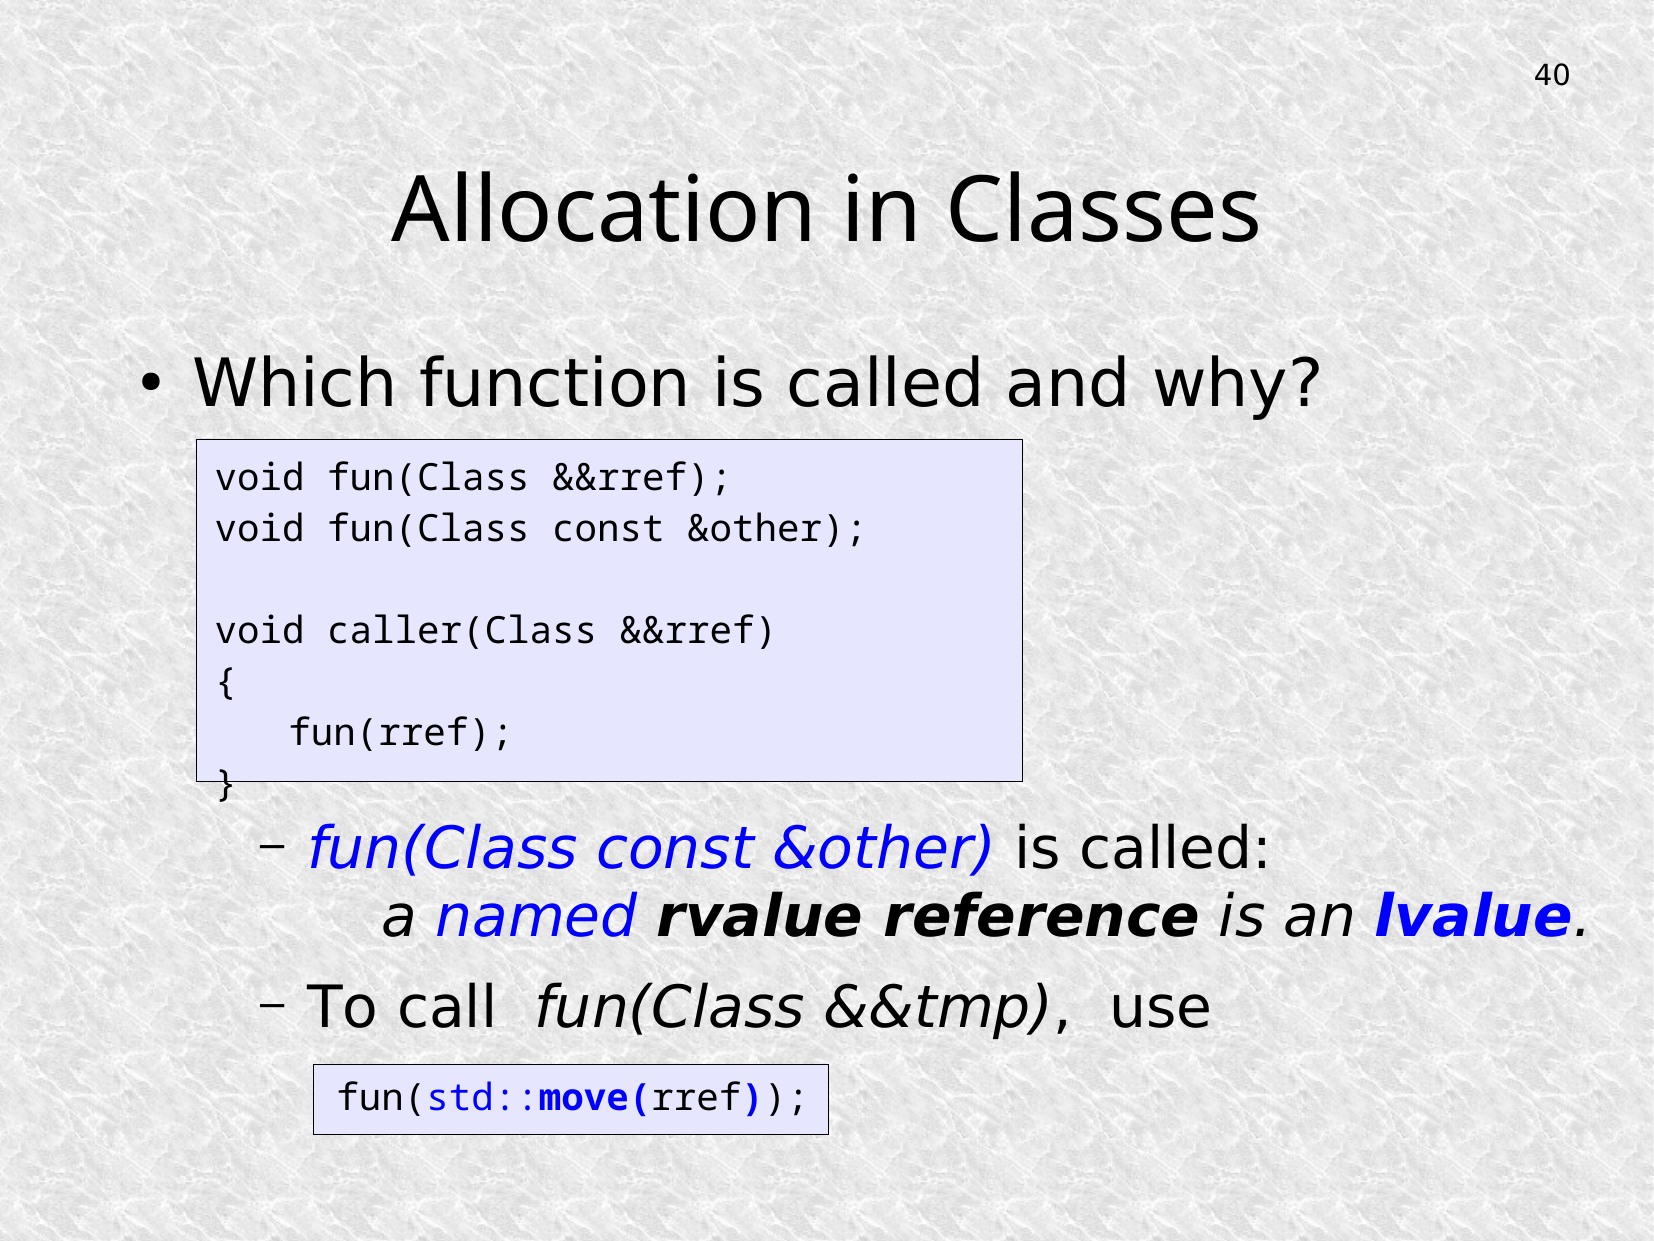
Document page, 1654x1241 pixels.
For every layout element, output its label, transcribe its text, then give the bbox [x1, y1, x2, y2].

title Allocation in Classes [121, 102, 1534, 311]
text_box void fun(Class &&rref); void fun(Class const &other); void caller(Class &&rref) { fun(rref); } [214, 450, 1010, 765]
picture [0, 0, 1654, 1241]
text_box fun(std::move(rref)); [262, 1070, 1058, 1145]
list Which function is called and why? fun(Class const &other) is called: a named rvalue reference is an lvalue. To call fun(Class &&tmp), use [121, 344, 1593, 1196]
